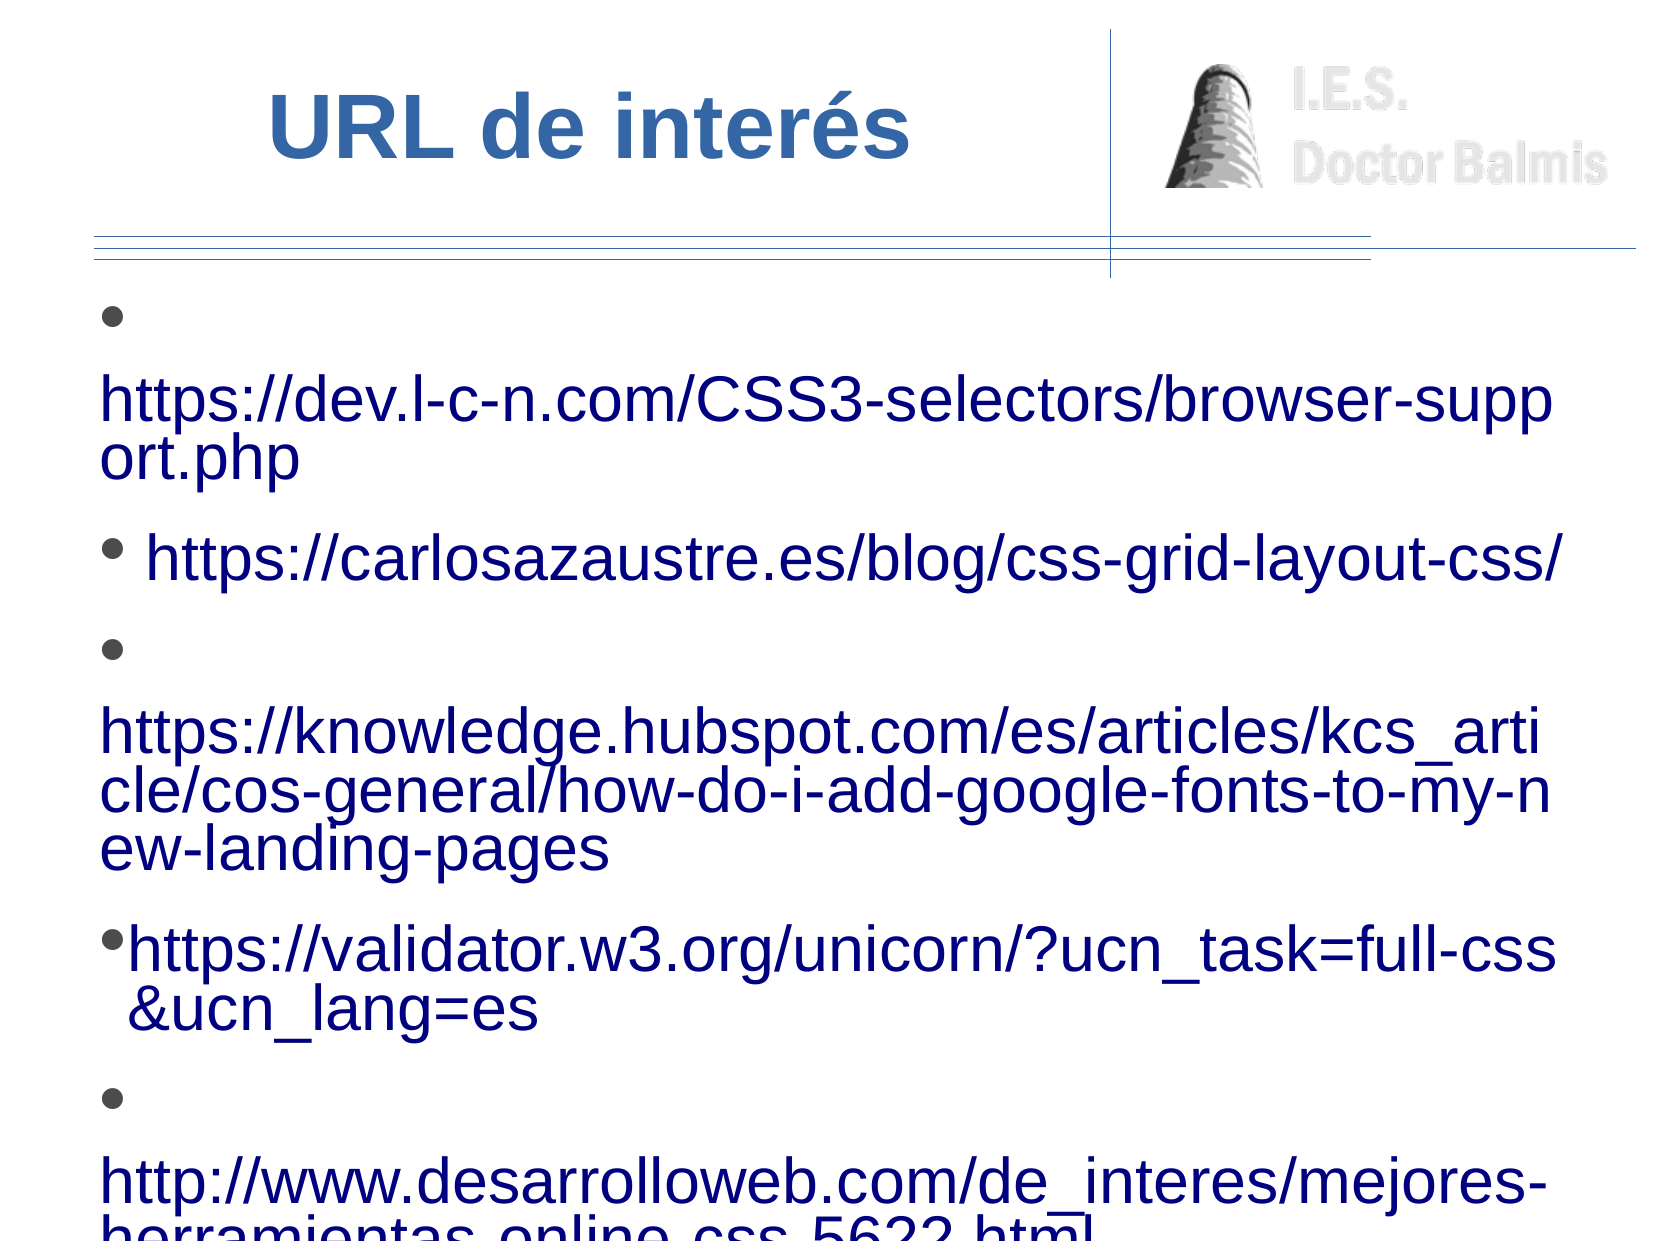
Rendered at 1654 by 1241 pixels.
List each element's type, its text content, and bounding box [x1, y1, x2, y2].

list https://dev.l-c-n.com/CSS3-selectors/browser-support.php https://carlosazaustre.es/blog/css-grid-layout-css/ https://knowledge.hubspot.com/es/articles/kcs_article/cos-general/how-do-i-add-google-fonts-to-my-new-landing-pages https://validator.w3.org/unicorn/?ucn_task=full-css&ucn_lang=es http://www.desarrolloweb.com/de_interes/mejores-herramientas-online-css-5622.html [82, 290, 1571, 1010]
title URL de interés [118, 23, 1063, 231]
picture [1133, 64, 1619, 188]
